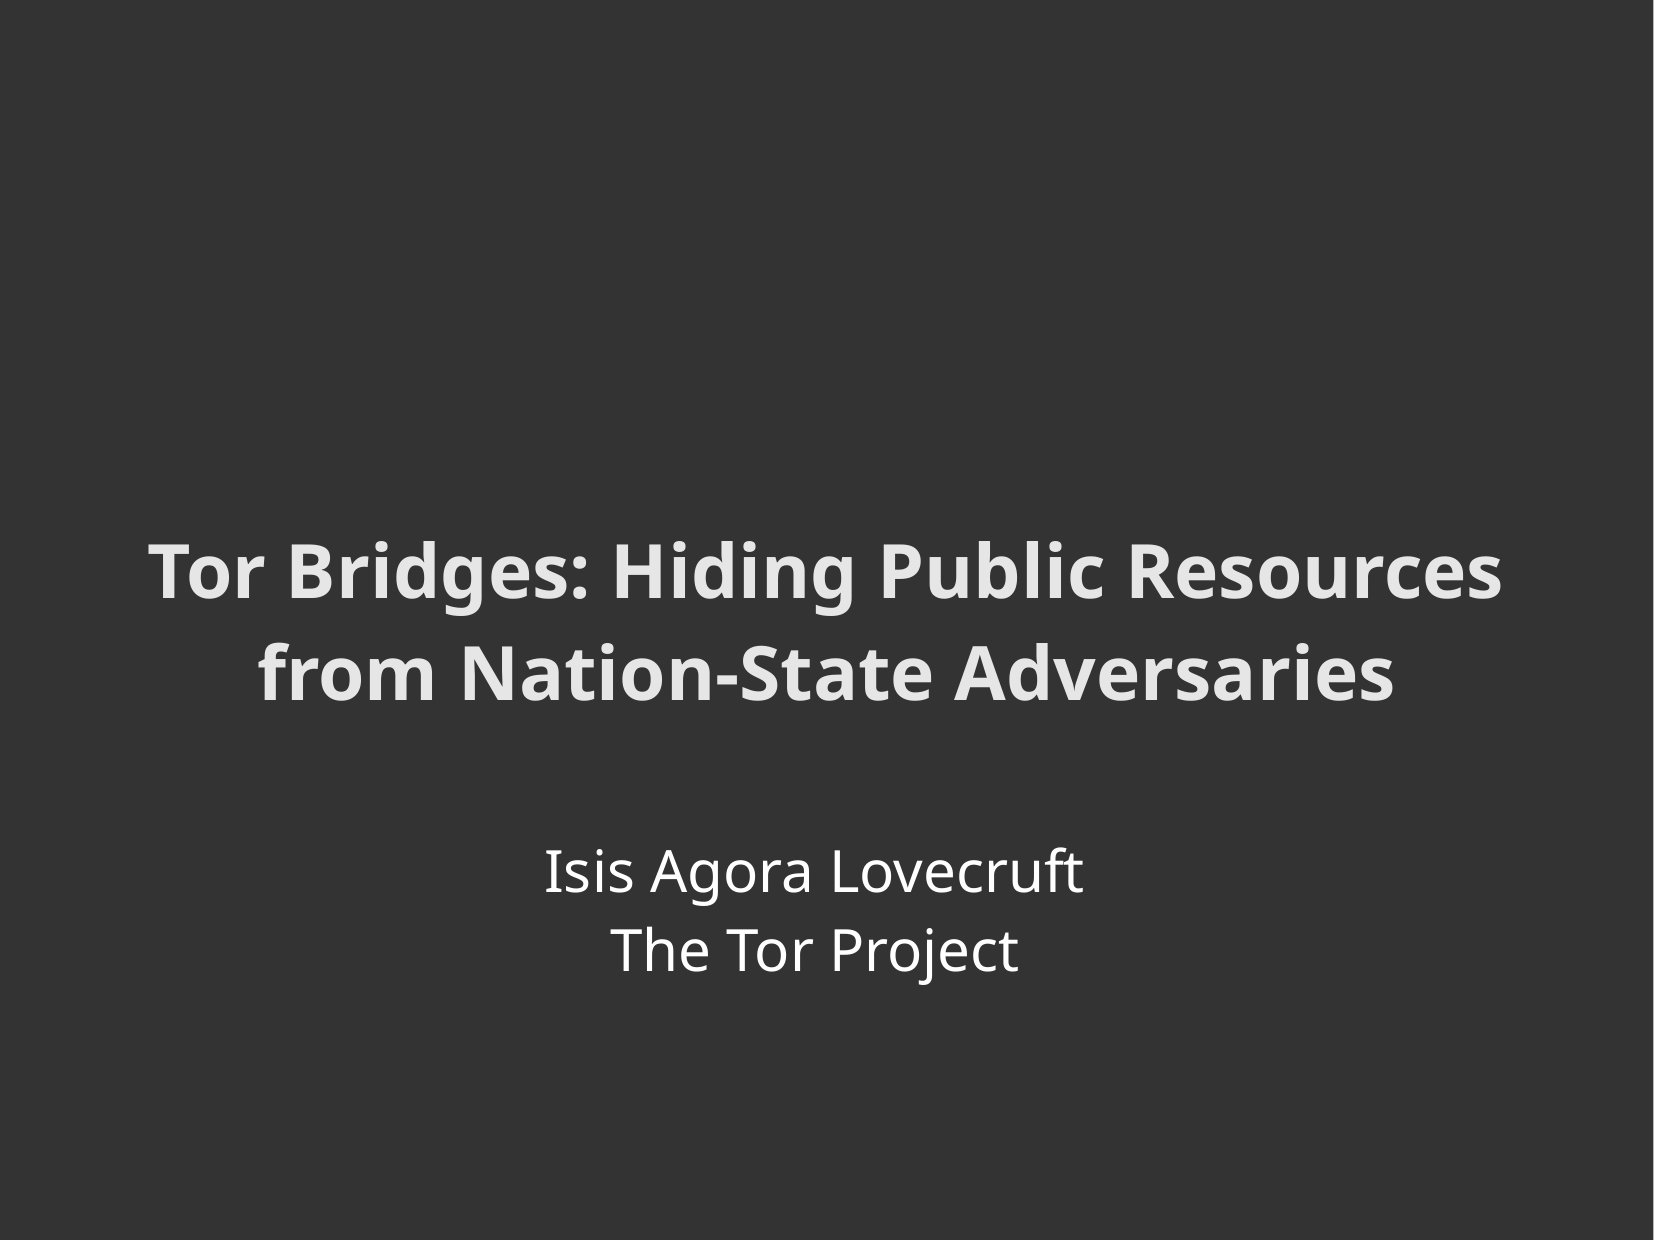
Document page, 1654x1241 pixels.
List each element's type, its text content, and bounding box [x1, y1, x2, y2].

subtitle Tor Bridges: Hiding Public Resources from Nation-State Adversaries [82, 392, 1571, 822]
text_box Isis Agora Lovecruft The Tor Project [58, 822, 1571, 973]
